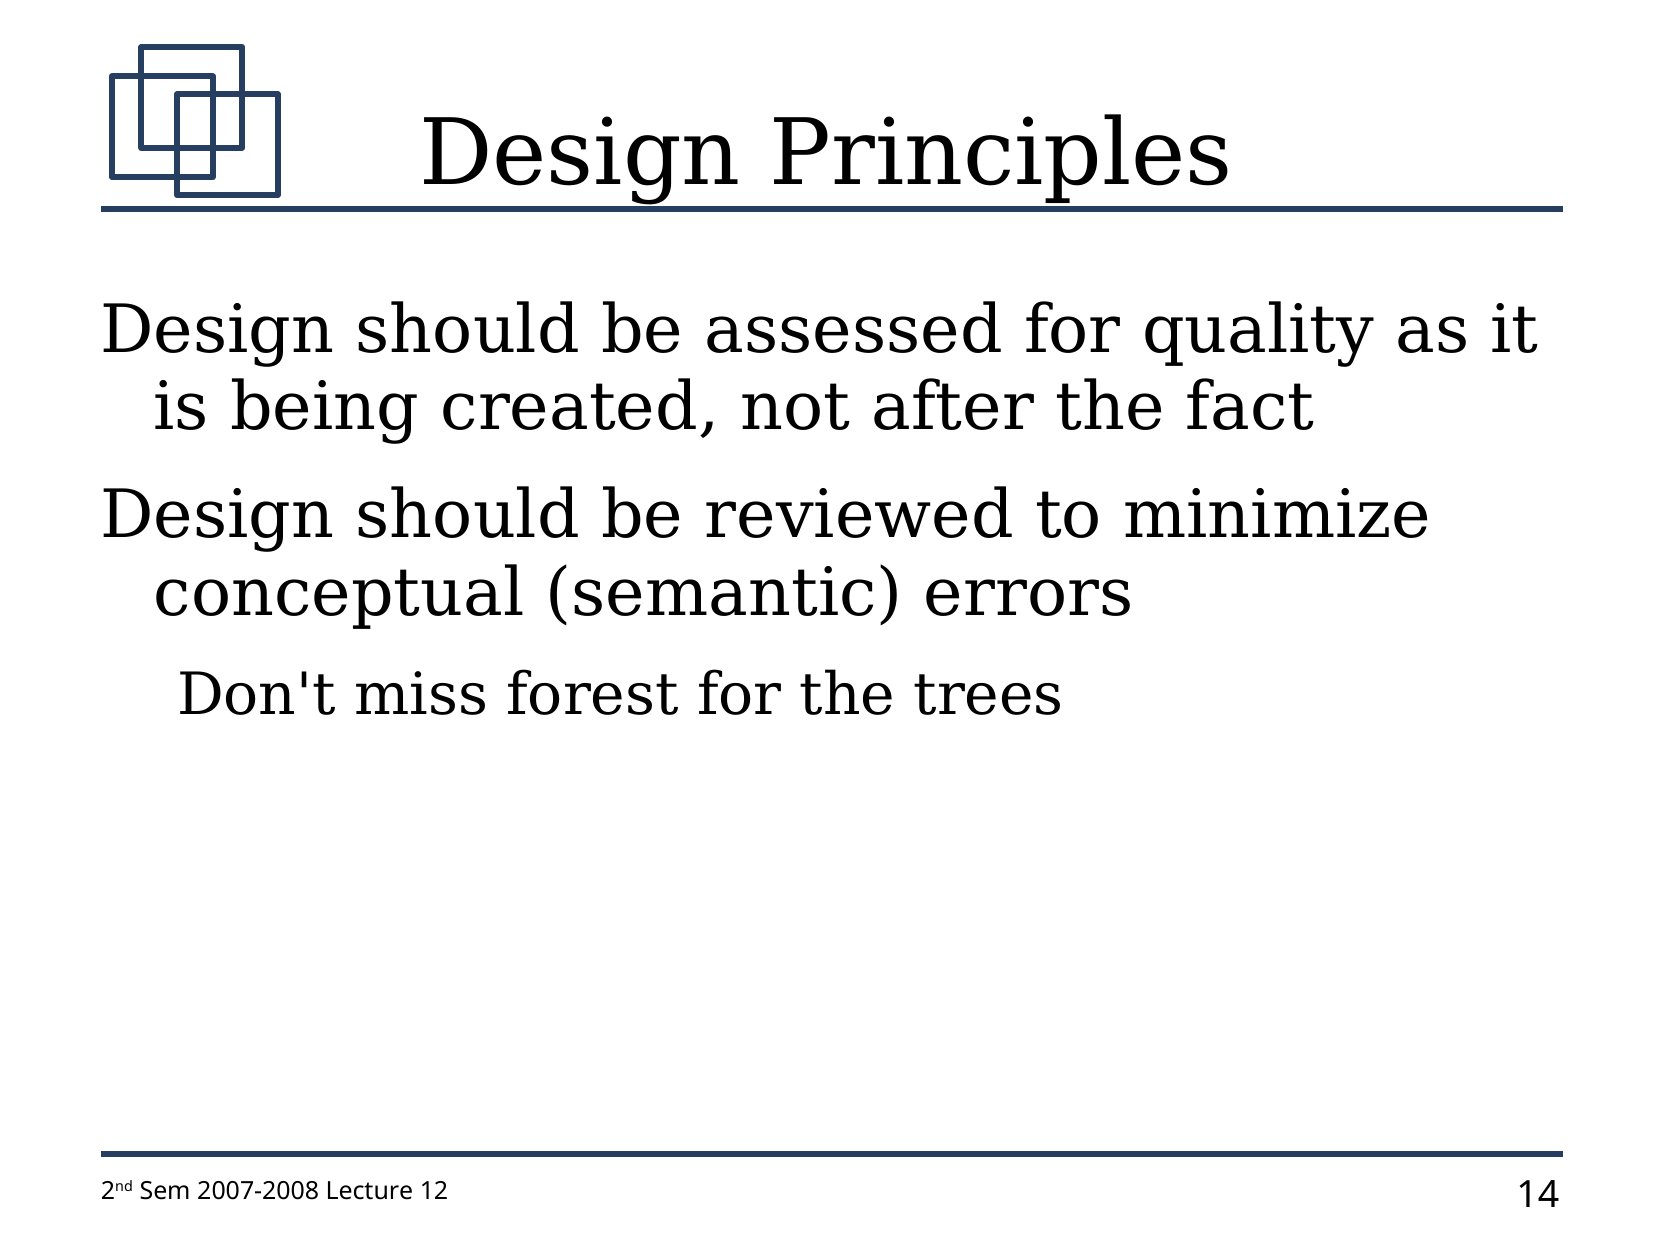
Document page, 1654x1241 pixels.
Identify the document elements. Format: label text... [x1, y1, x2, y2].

list Design should be assessed for quality as it is being created, not after the fact Design should be reviewed to minimize conceptual (semantic) errors Don't miss forest for the trees [82, 290, 1571, 1109]
title Design Principles [82, 49, 1571, 257]
